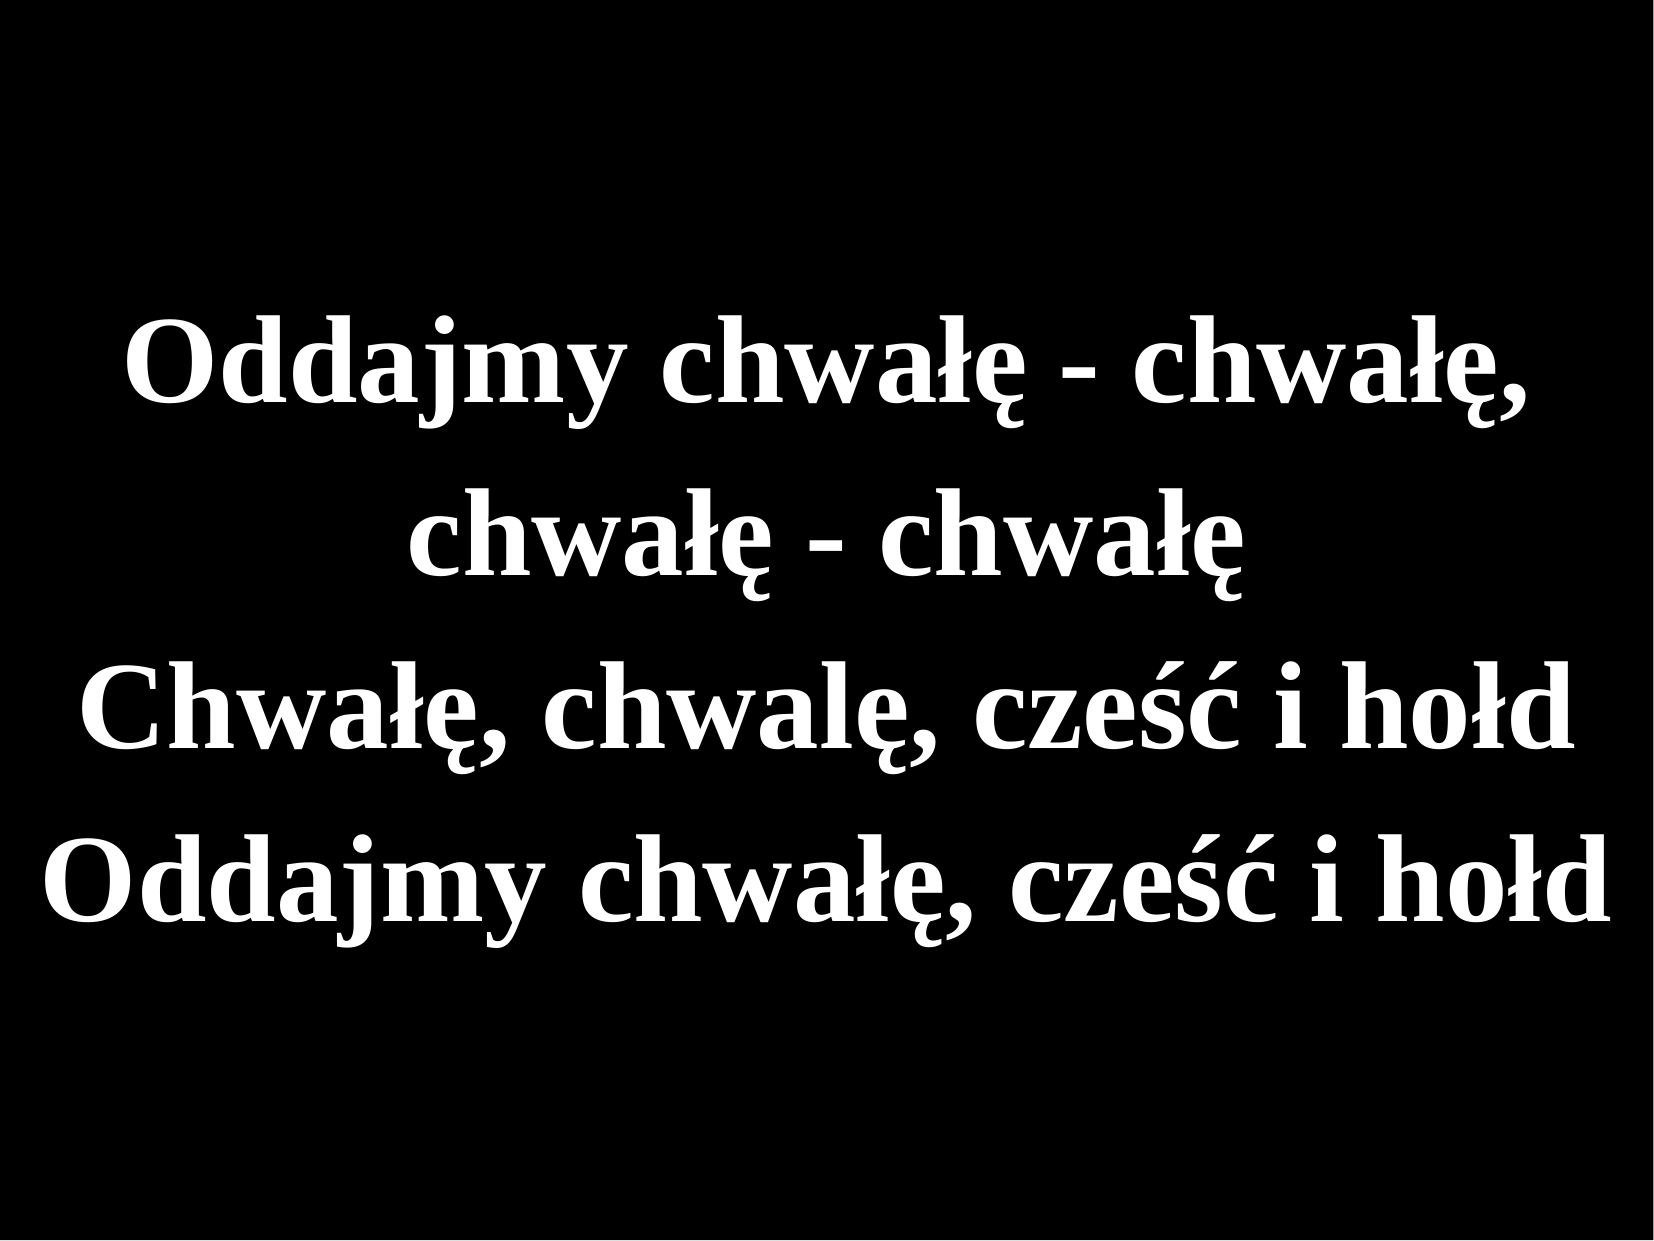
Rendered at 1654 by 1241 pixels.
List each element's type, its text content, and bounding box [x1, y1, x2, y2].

title Oddajmy chwałę - chwałę, ppp chwałę - chwałę ppp Chwałę, chwalę, cześć i hołd ppp Oddajmy chwałę, cześć i hołd [0, 0, 1654, 1241]
